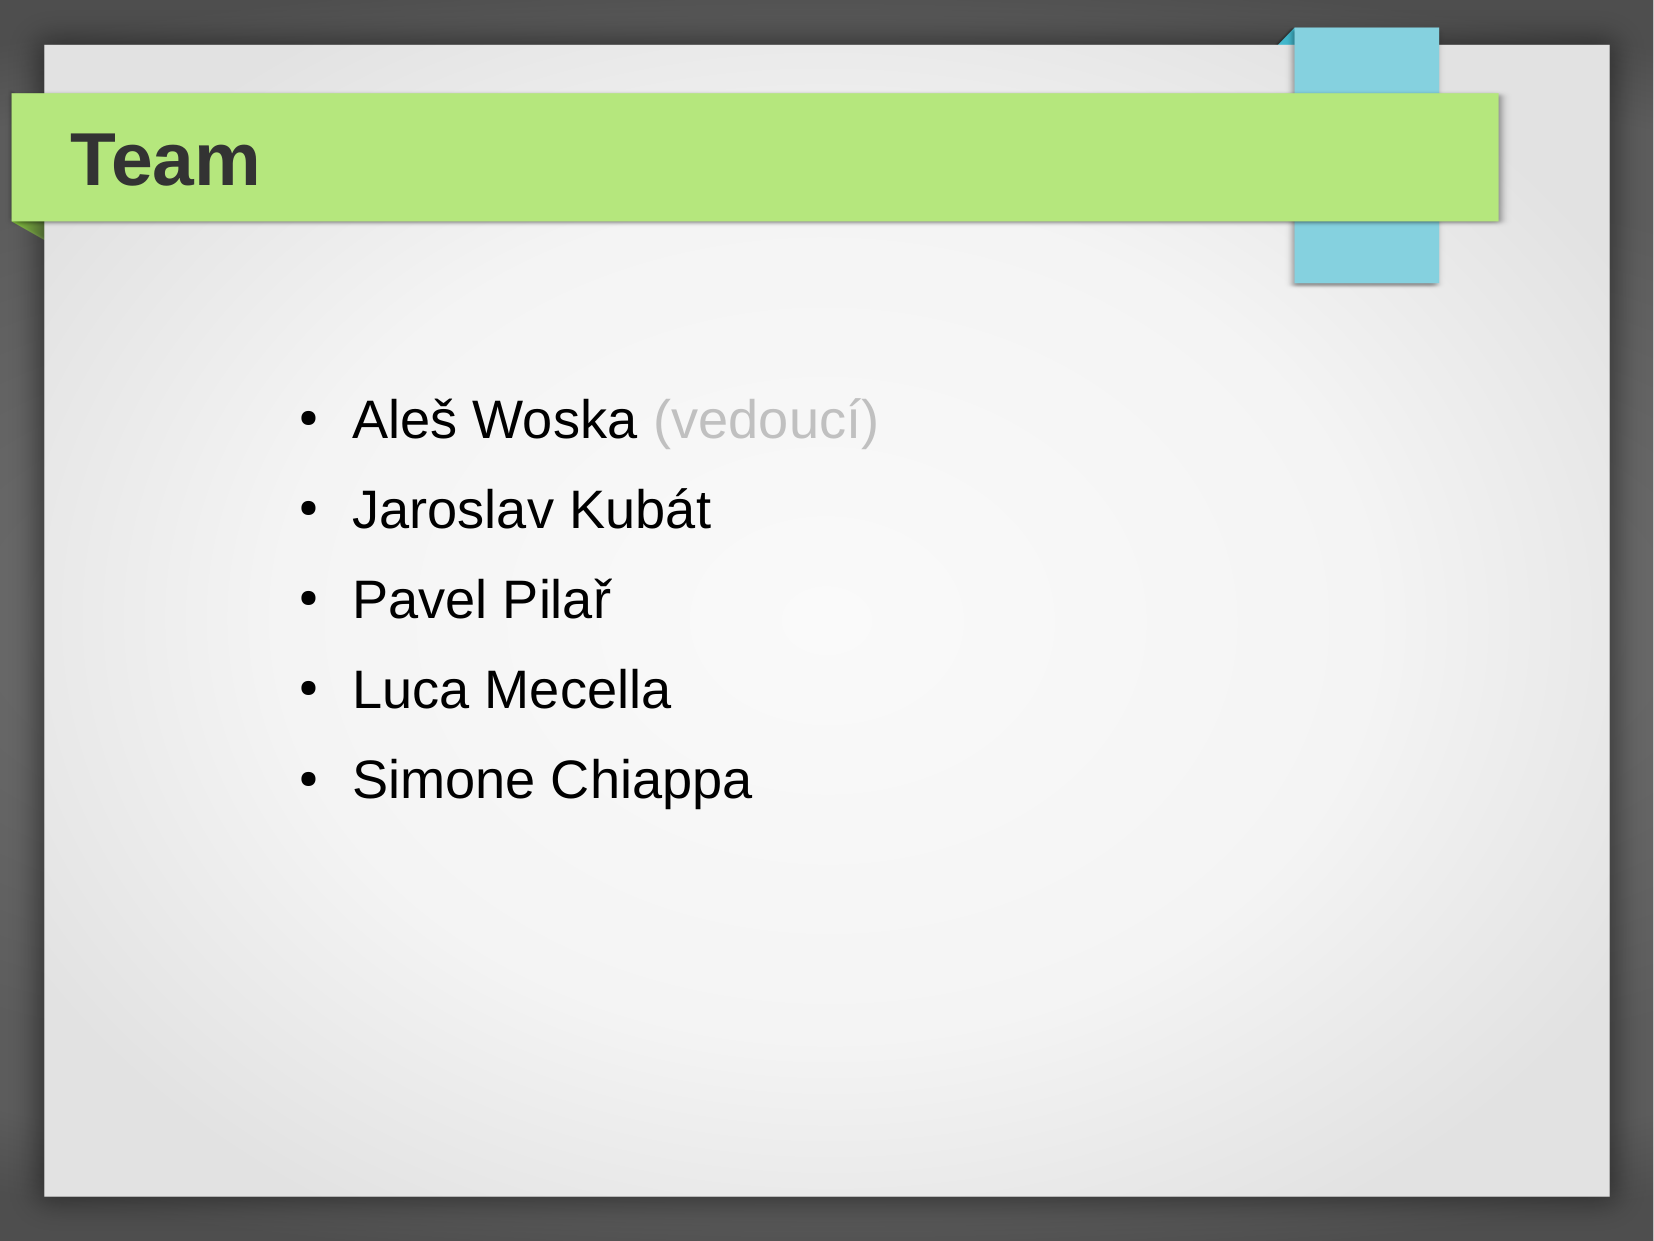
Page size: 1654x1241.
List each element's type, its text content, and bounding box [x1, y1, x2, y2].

title Team [70, 106, 1229, 213]
picture [0, 0, 1654, 1241]
list Aleš Woska (vedoucí) Jaroslav Kubát Pavel Pilař Luca Mecella Simone Chiappa [281, 389, 1548, 1110]
